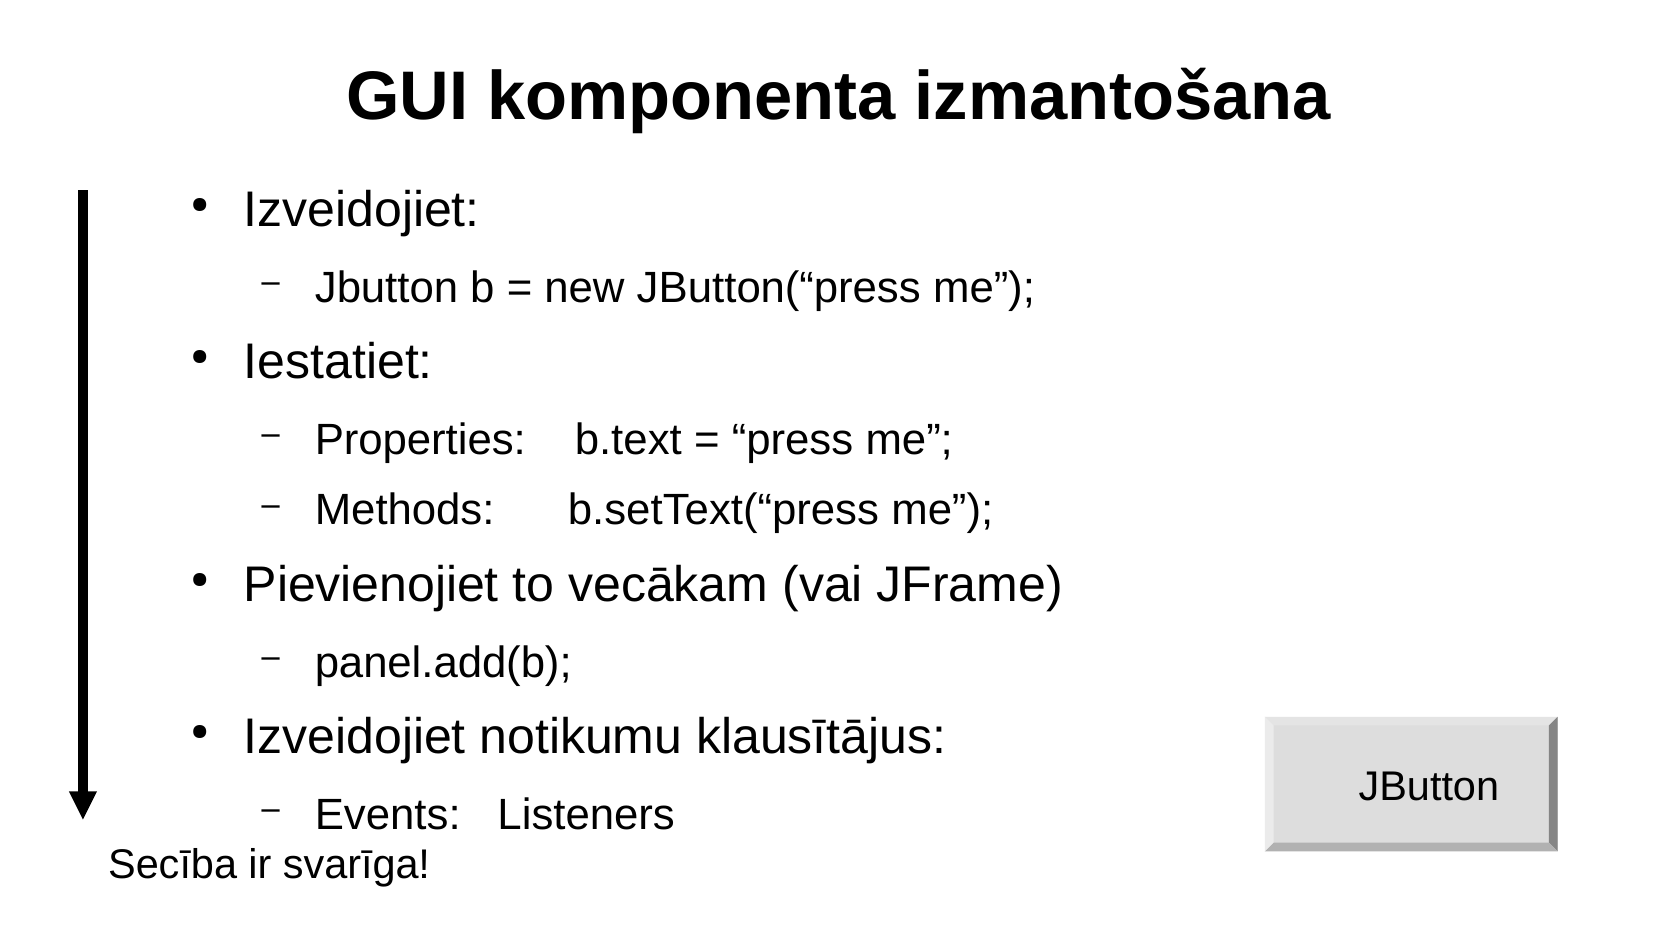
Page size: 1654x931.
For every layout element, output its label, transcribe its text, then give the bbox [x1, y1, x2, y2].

list Izveidojiet: Jbutton b = new JButton(“press me”); Iestatiet: Properties: b.text = “press me”; Methods: b.setText(“press me”); Pievienojiet to vecākam (vai JFrame) panel.add(b); Izveidojiet notikumu klausītājus: Events: Listeners [158, 168, 1538, 889]
text_box Secība ir svarīga! [57, 829, 446, 895]
title GUI komponenta izmantošana [82, 37, 1571, 147]
text_box JButton [1274, 726, 1548, 842]
